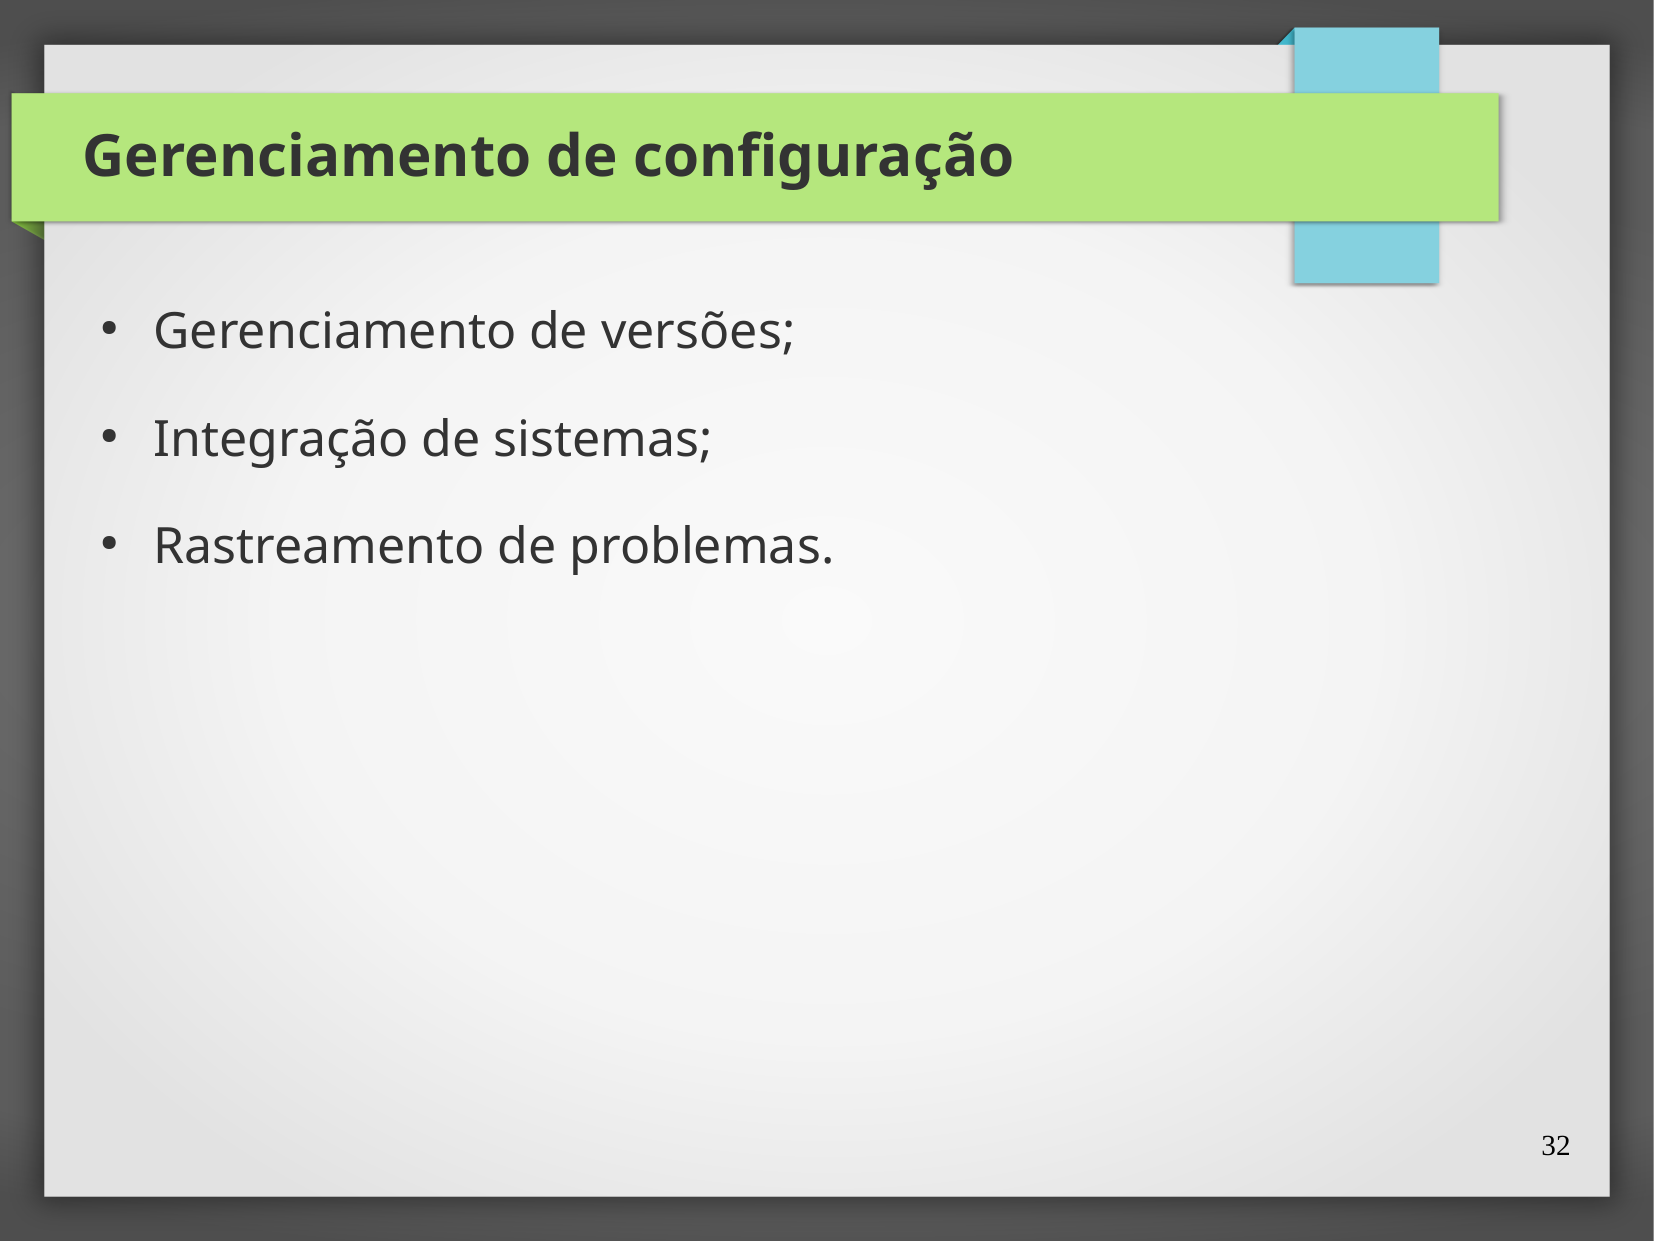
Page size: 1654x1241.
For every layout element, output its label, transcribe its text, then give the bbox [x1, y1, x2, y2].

picture [0, 0, 1654, 1241]
title Gerenciamento de configuração [82, 37, 1264, 270]
list Gerenciamento de versões; Integração de sistemas; Rastreamento de problemas. [82, 295, 1571, 1015]
